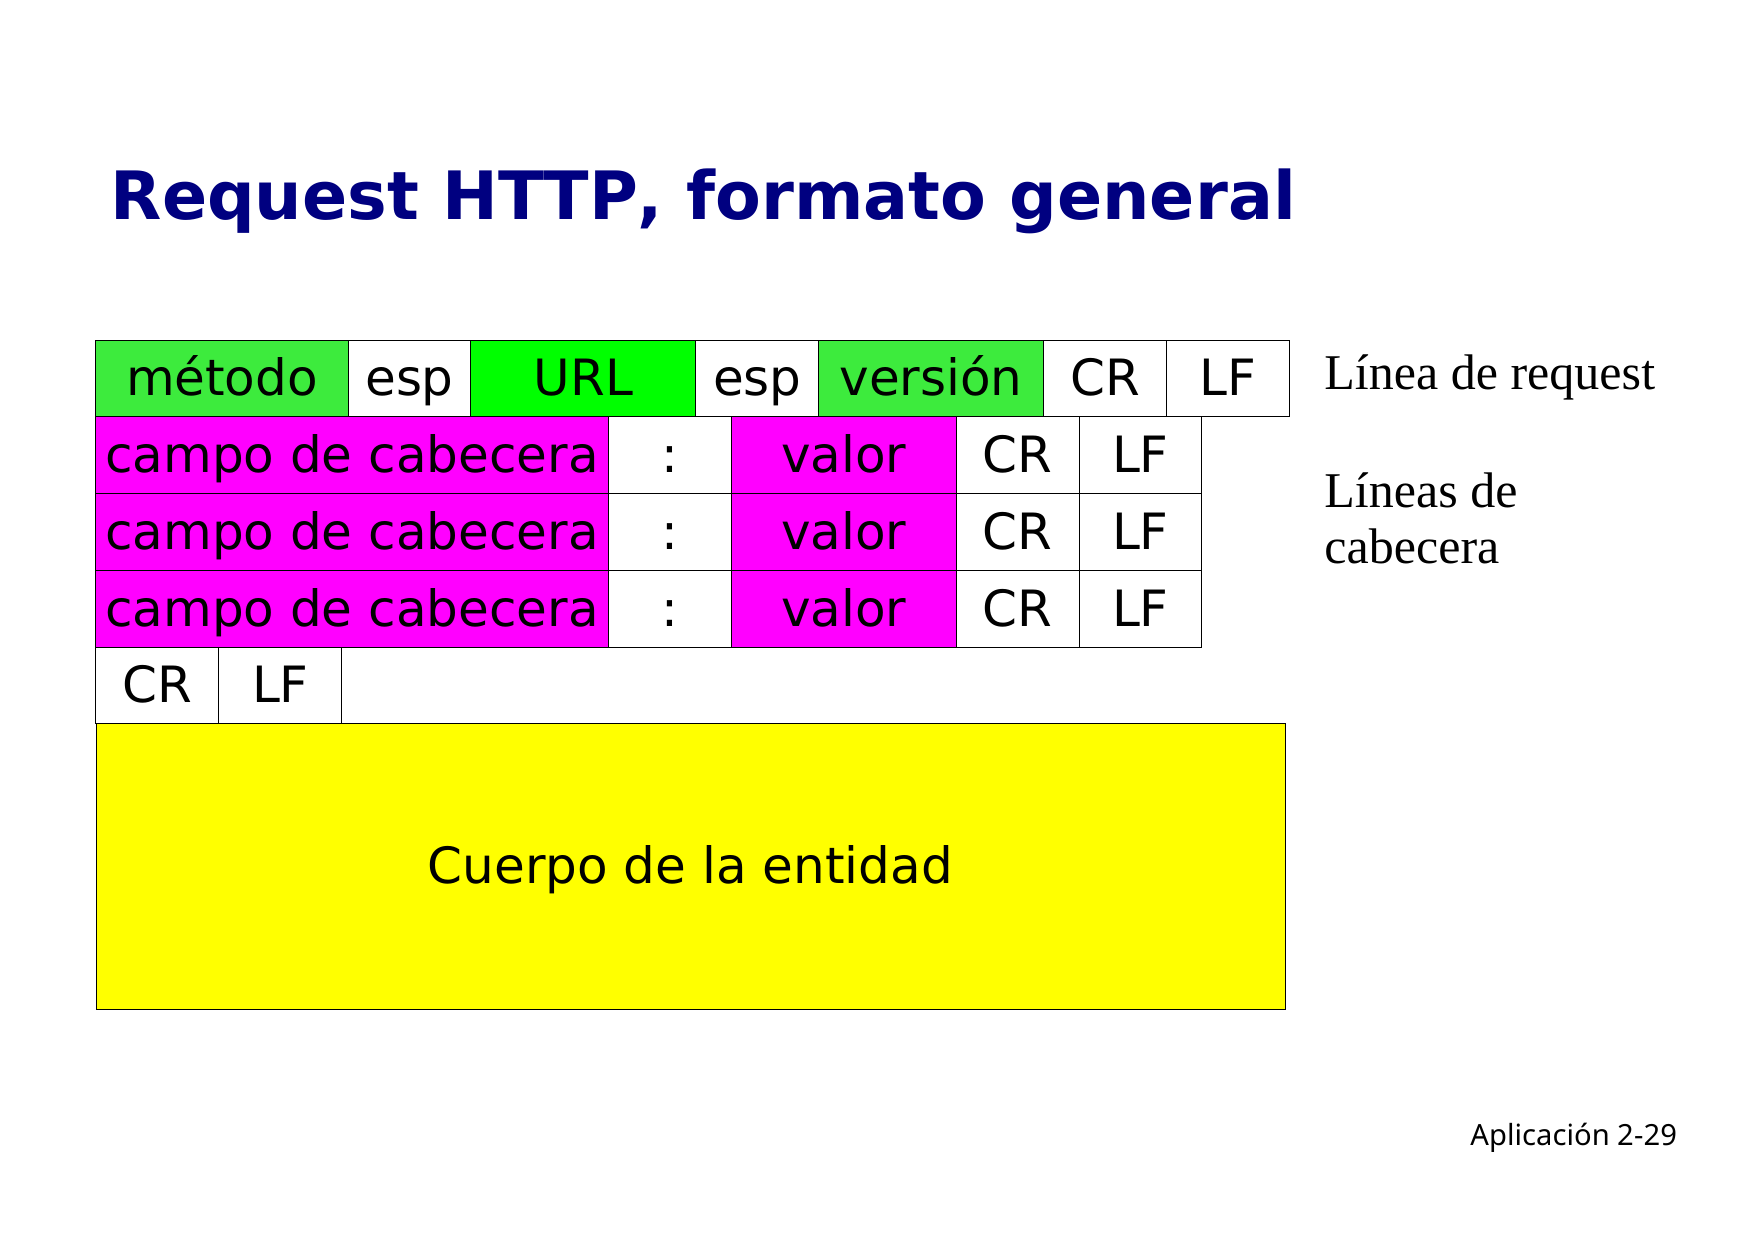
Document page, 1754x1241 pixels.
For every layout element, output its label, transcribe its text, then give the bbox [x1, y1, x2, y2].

title Request HTTP, formato general [95, 88, 1671, 305]
text_box campo de cabecera [95, 570, 608, 648]
text_box CR [1043, 340, 1166, 416]
text_box CR [956, 570, 1079, 648]
text_box valor [731, 570, 956, 648]
text_box : [608, 416, 731, 493]
text_box LF [1079, 493, 1202, 570]
text_box URL [470, 340, 695, 416]
text_box versión [818, 340, 1043, 416]
text_box LF [1166, 340, 1290, 417]
text_box Línea de request [1309, 337, 1671, 423]
text_box LF [1079, 416, 1202, 493]
text_box método [95, 340, 348, 416]
text_box CR [956, 416, 1079, 493]
text_box : [608, 493, 731, 570]
text_box Líneas de cabecera [1309, 455, 1545, 610]
text_box LF [218, 648, 342, 723]
text_box Cuerpo de la entidad [96, 723, 1286, 1010]
text_box LF [1079, 570, 1202, 648]
text_box campo de cabecera [95, 416, 608, 493]
text_box campo de cabecera [95, 493, 608, 570]
text_box esp [695, 340, 818, 416]
text_box : [608, 570, 731, 648]
text_box CR [956, 493, 1079, 570]
text_box esp [348, 340, 470, 416]
text_box valor [731, 416, 956, 493]
text_box valor [731, 493, 956, 570]
text_box CR [95, 648, 218, 724]
